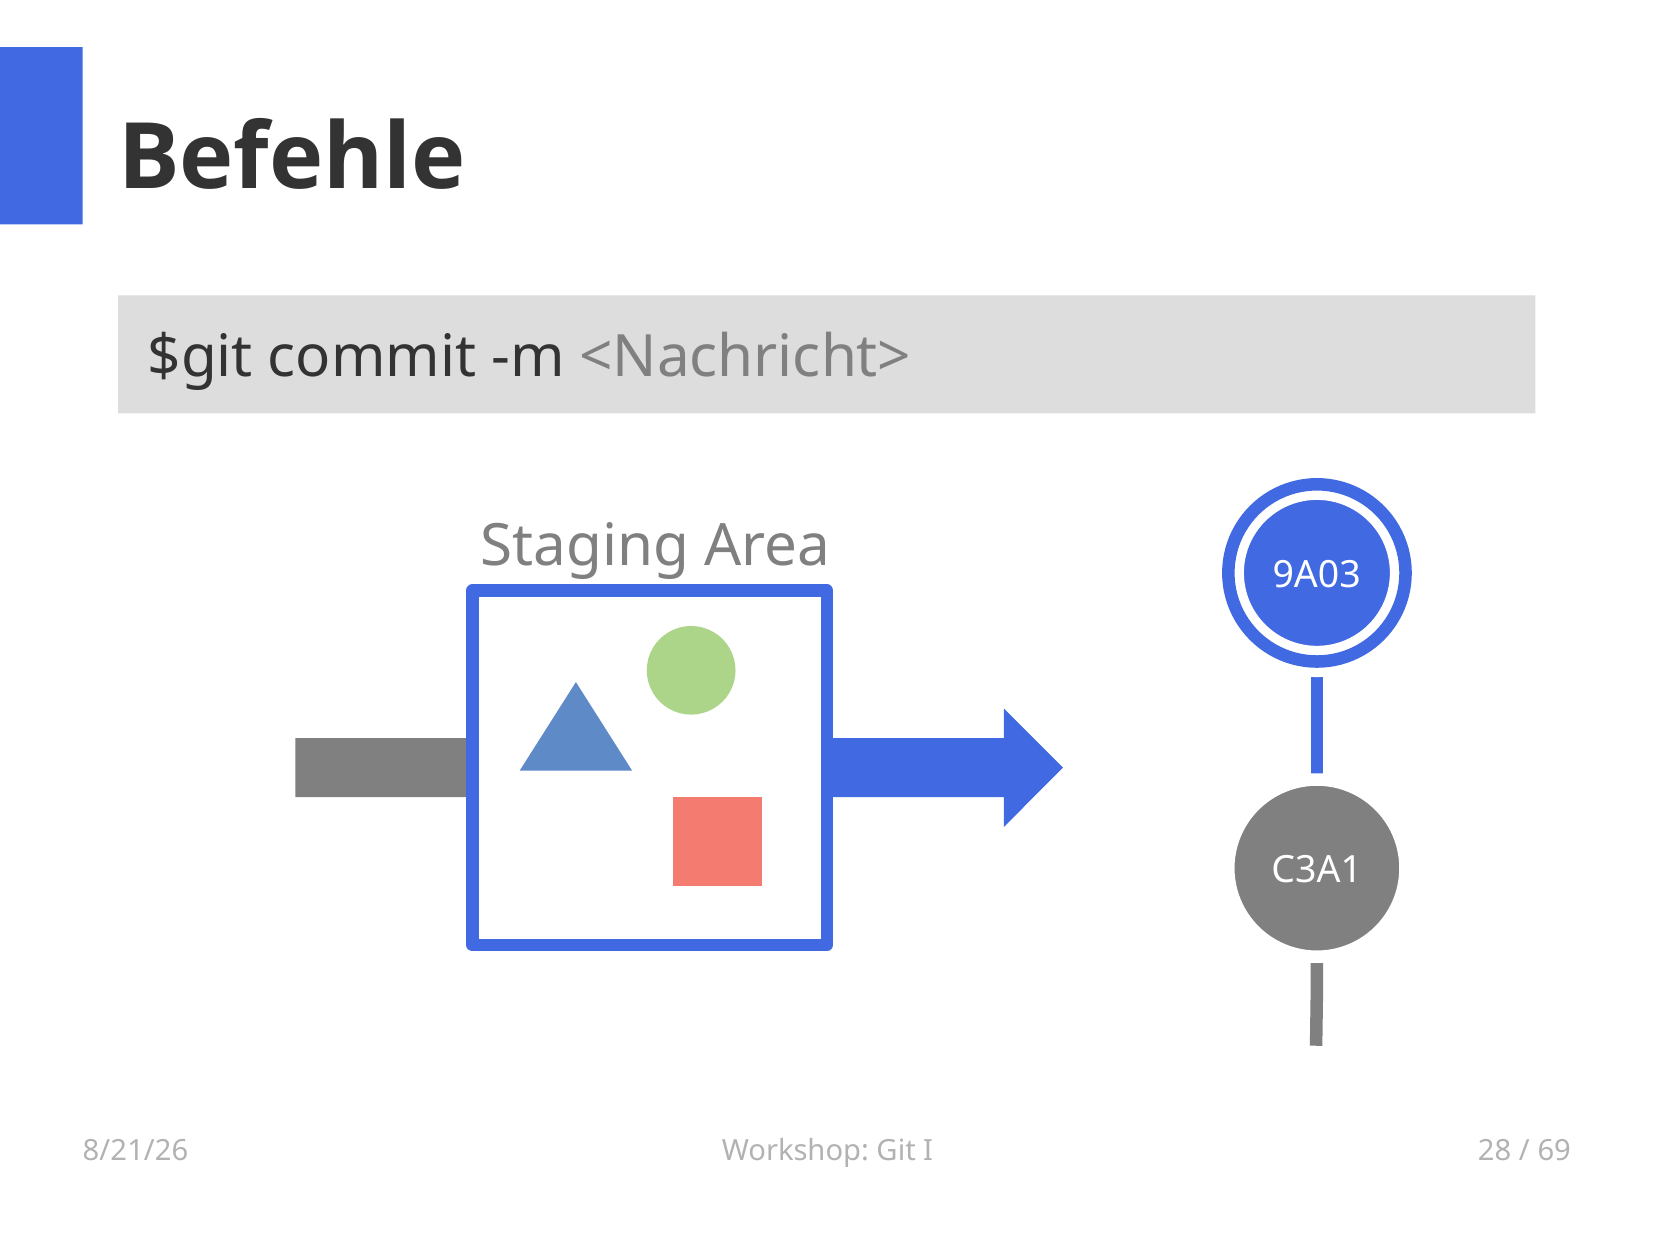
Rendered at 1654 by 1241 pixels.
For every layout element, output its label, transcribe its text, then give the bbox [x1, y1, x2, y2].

text_box Staging Area [448, 496, 863, 591]
text_box [673, 797, 762, 886]
text_box [519, 682, 633, 771]
text_box 9A03 [1235, 491, 1399, 655]
title Befehle [118, 49, 1571, 257]
text_box C3A1 [1228, 779, 1406, 957]
text_box [646, 625, 736, 715]
text_box [833, 708, 1063, 827]
text_box [295, 738, 466, 798]
list $git commit -m <Nachricht> [118, 295, 1536, 414]
